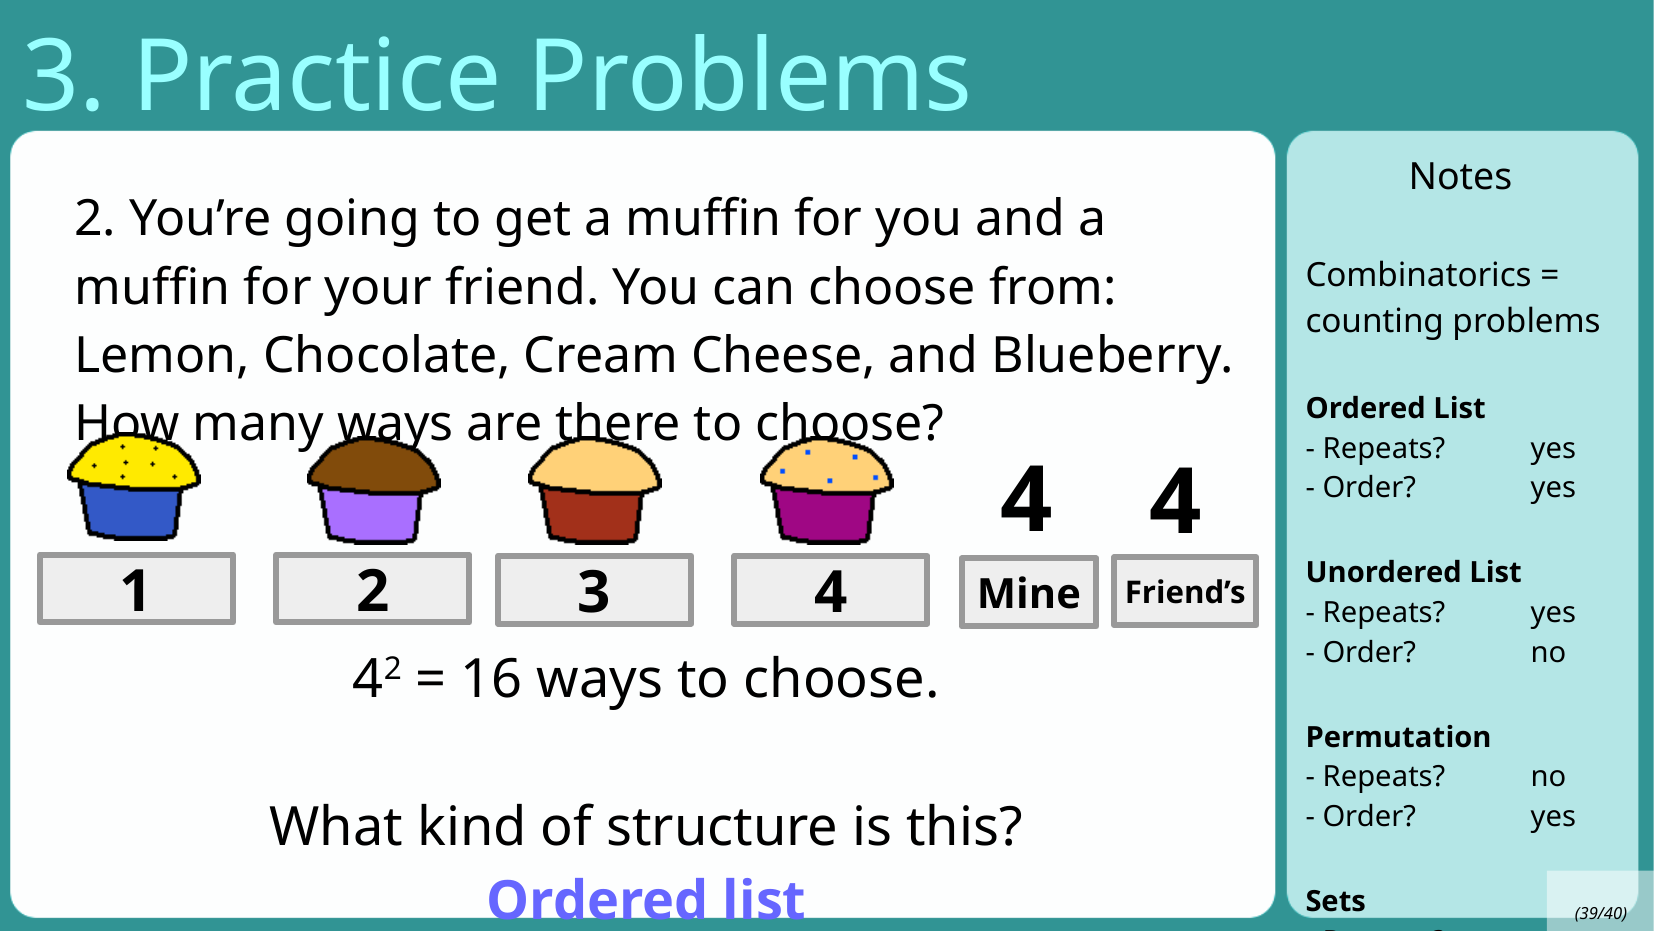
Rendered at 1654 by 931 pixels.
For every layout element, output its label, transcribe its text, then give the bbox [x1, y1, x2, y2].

text_box 2. You’re going to get a muffin for you and a muffin for your friend. You can choose from: Lemon, Chocolate, Cream Cheese, and Blueberry. How many ways are there to choose? [74, 182, 1244, 407]
text_box (<number>/40) [1546, 877, 1654, 931]
text_box Mine [961, 558, 1097, 627]
text_box 3 [498, 555, 692, 624]
text_box Friend’s [1114, 557, 1257, 626]
text_box 4 [947, 436, 1106, 555]
text_box 4 [734, 555, 928, 624]
text_box 4 [1097, 438, 1256, 557]
text_box 1 [39, 554, 234, 623]
text_box Notes Combinatorics = counting problems Ordered List - Repeats? yes - Order? yes Unordered List - Repeats? yes - Order? no Permutation - Repeats? no - Order? yes Sets - Repeats? no - Order? no [1290, 141, 1631, 858]
text_box 42 = 16 ways to choose. What kind of structure is this? Ordered list [58, 639, 1235, 887]
text_box 2 [276, 554, 470, 623]
picture [0, 0, 1654, 931]
title 3. Practice Problems [22, 13, 1511, 130]
